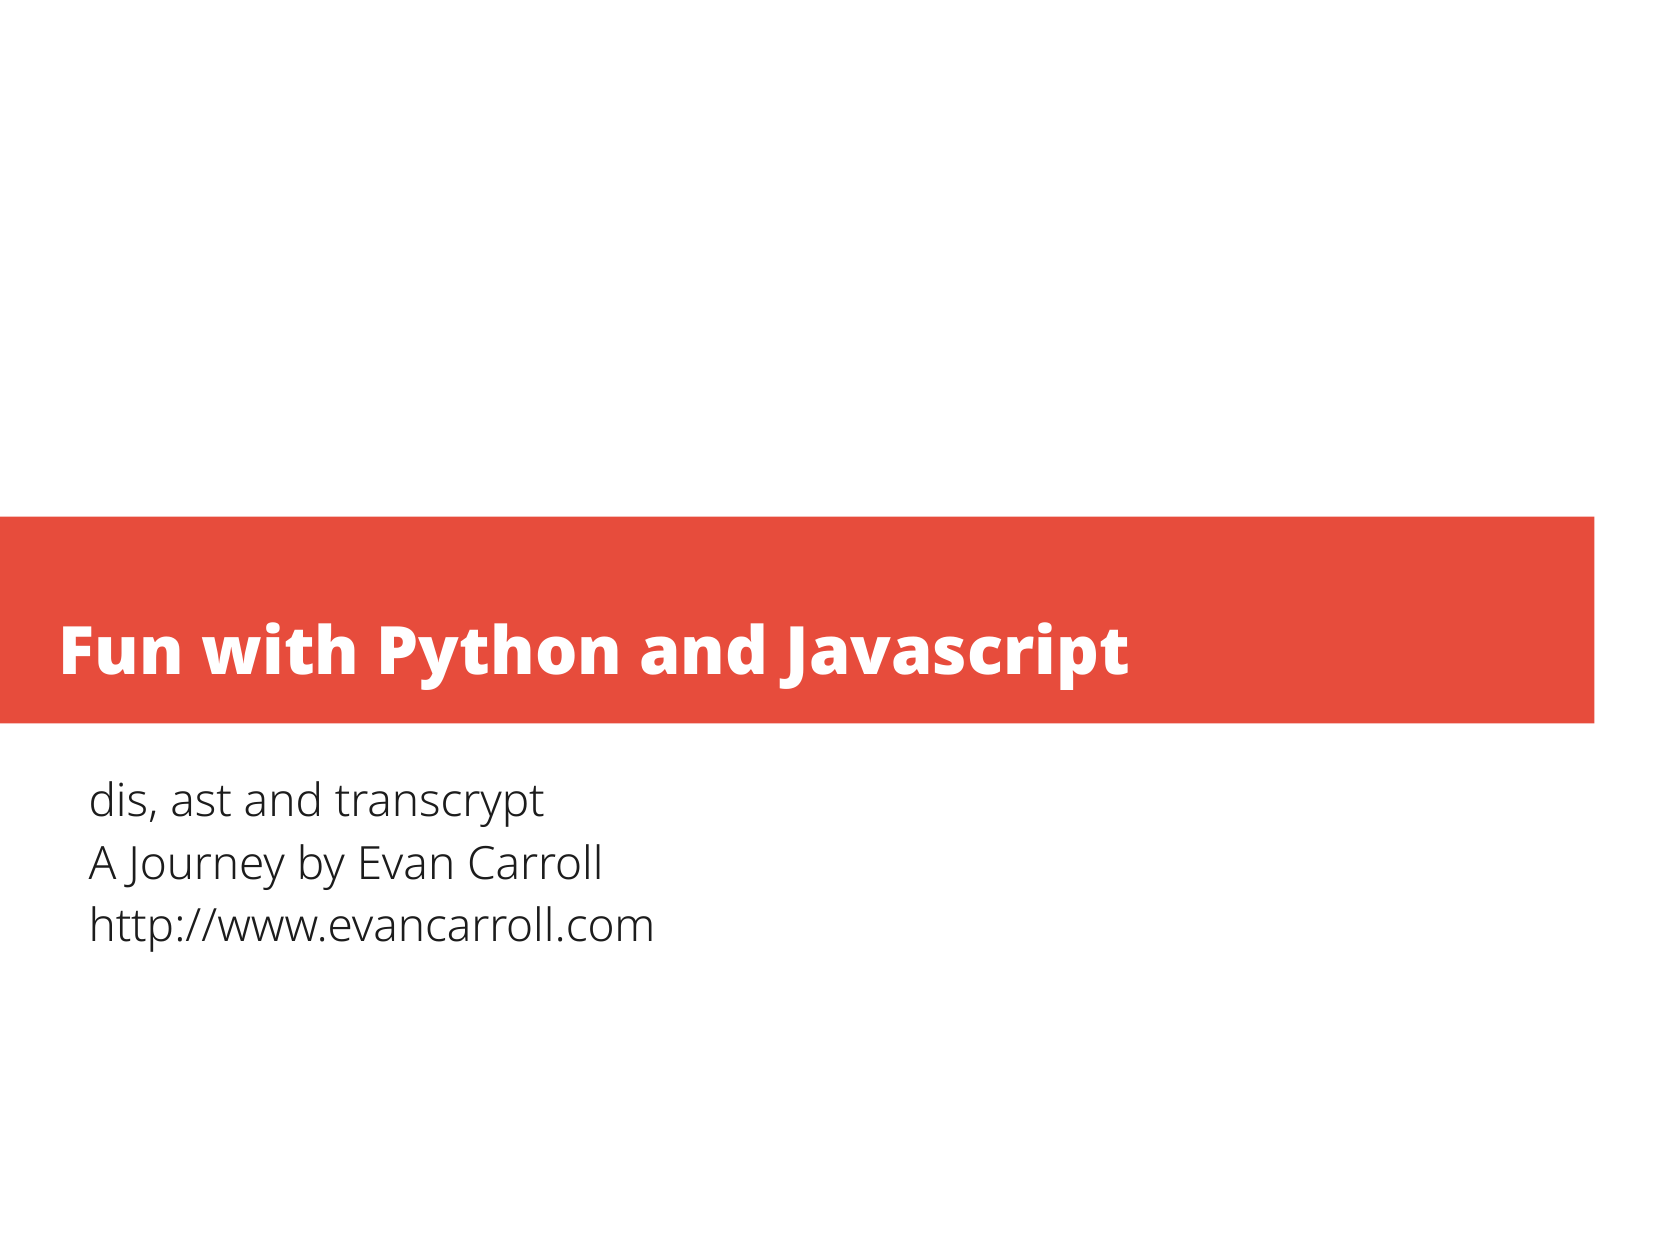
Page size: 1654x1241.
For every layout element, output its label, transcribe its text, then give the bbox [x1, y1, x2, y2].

title Fun with Python and Javascript [59, 546, 1595, 694]
subtitle dis, ast and transcrypt A Journey by Evan Carroll http://www.evancarroll.com [88, 767, 1595, 916]
